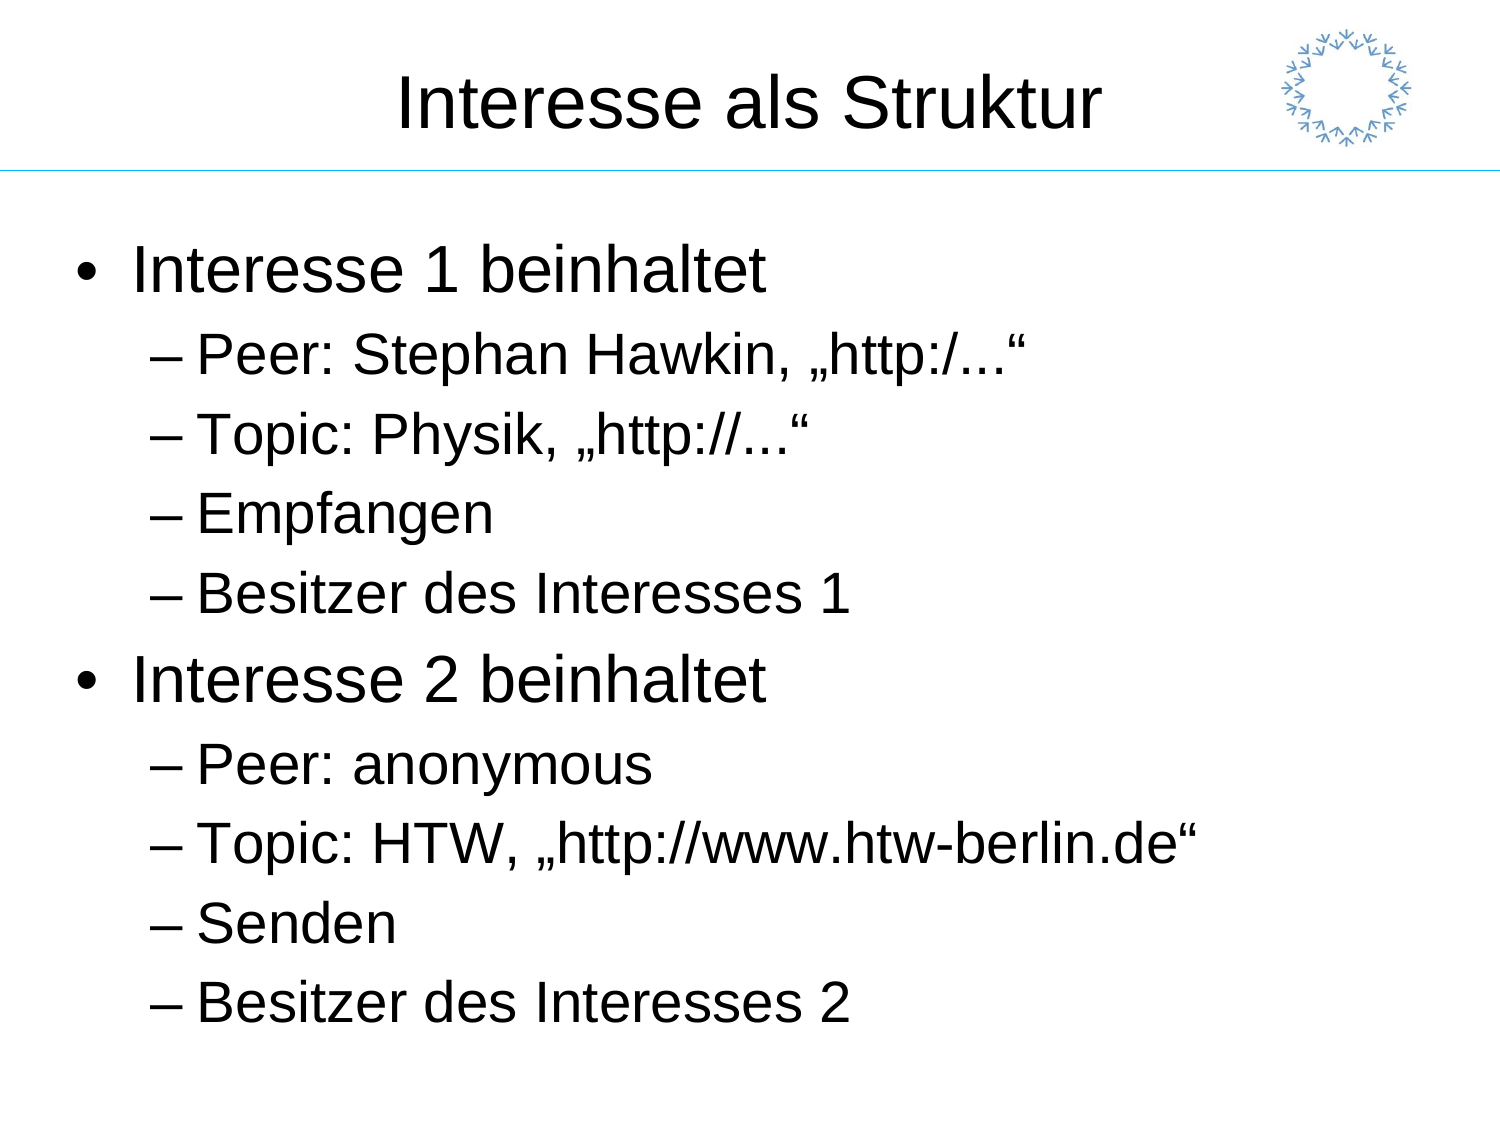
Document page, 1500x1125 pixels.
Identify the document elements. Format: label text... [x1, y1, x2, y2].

title Interesse als Struktur [75, 57, 1426, 148]
picture [1281, 29, 1412, 57]
list Interesse 1 beinhaltet Peer: Stephan Hawkin, „http:/...“ Topic: Physik, „http://...“ Empfangen Besitzer des Interesses 1 Interesse 2 beinhaltet Peer: anonymous Topic: HTW, „http://www.htw-berlin.de“ Senden Besitzer des Interesses 2 [75, 232, 1426, 1034]
